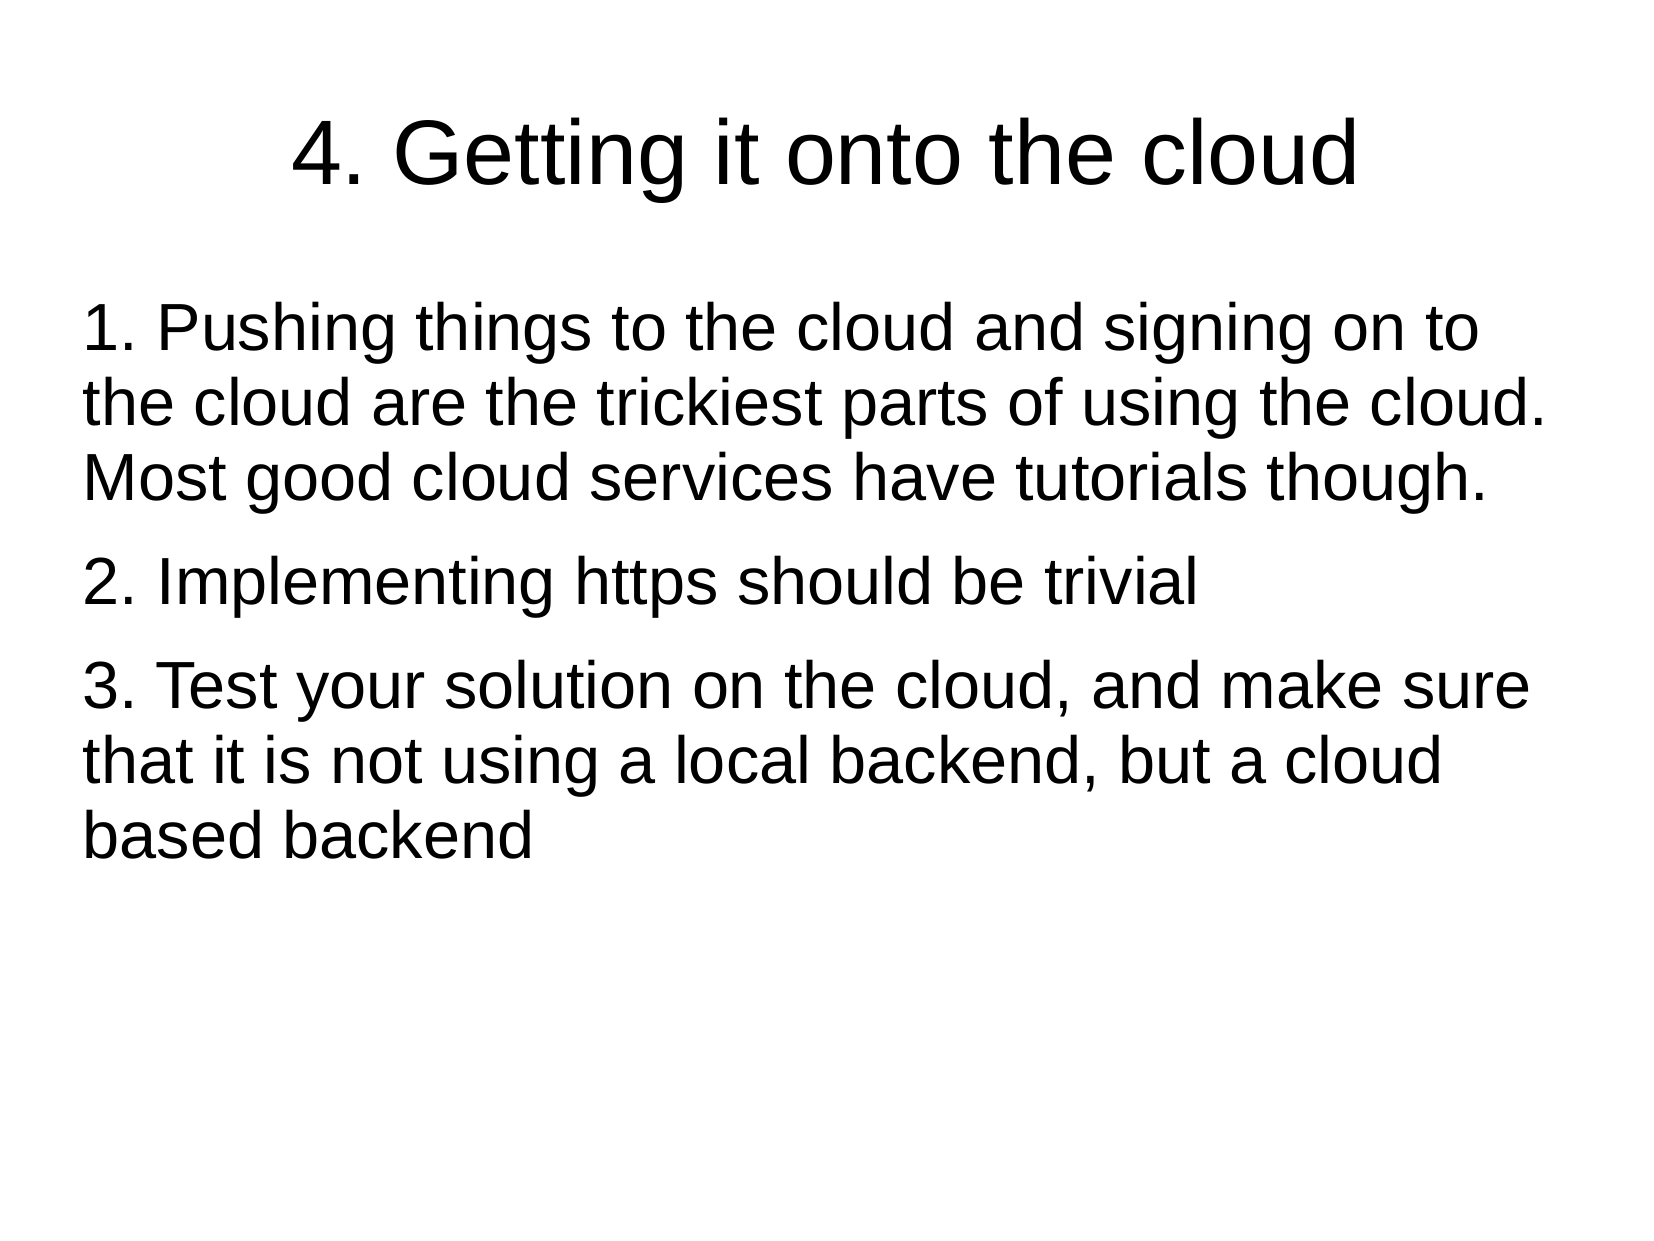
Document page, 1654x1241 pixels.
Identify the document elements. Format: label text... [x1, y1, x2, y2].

list 1. Pushing things to the cloud and signing on to the cloud are the trickiest parts of using the cloud. Most good cloud services have tutorials though. 2. Implementing https should be trivial 3. Test your solution on the cloud, and make sure that it is not using a local backend, but a cloud based backend [82, 290, 1571, 1010]
title 4. Getting it onto the cloud [82, 49, 1571, 257]
